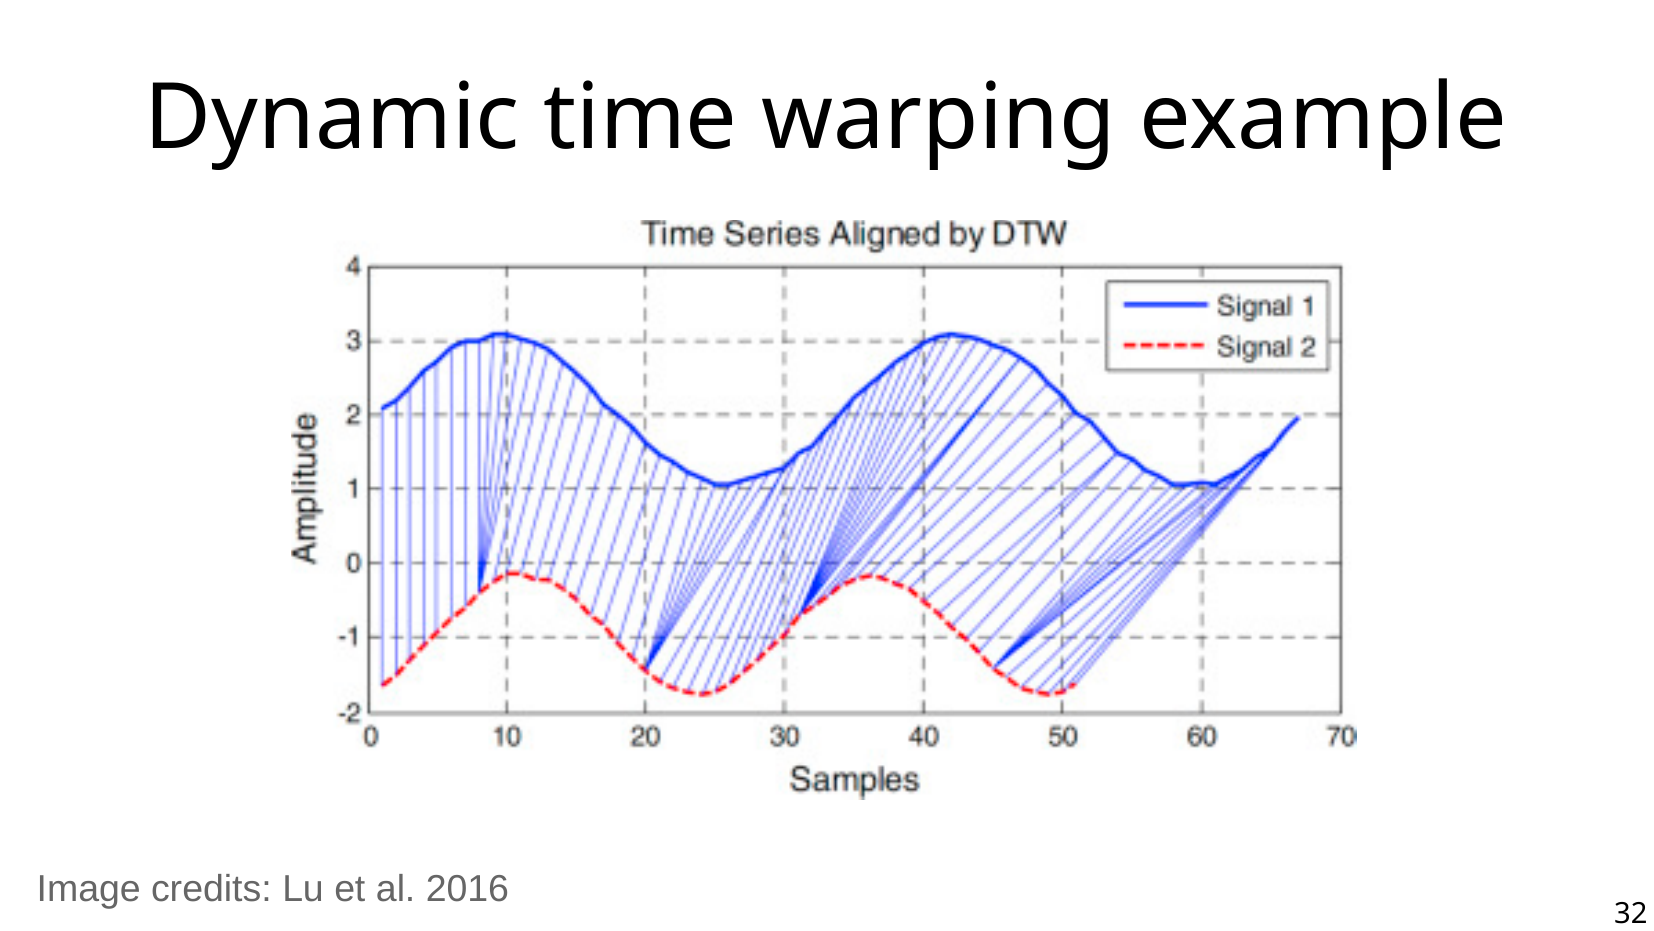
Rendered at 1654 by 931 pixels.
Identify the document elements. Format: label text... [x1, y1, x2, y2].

text_box Image credits: Lu et al. 2016 [21, 860, 834, 918]
title Dynamic time warping example [82, 1, 1571, 226]
picture [291, 220, 1357, 800]
